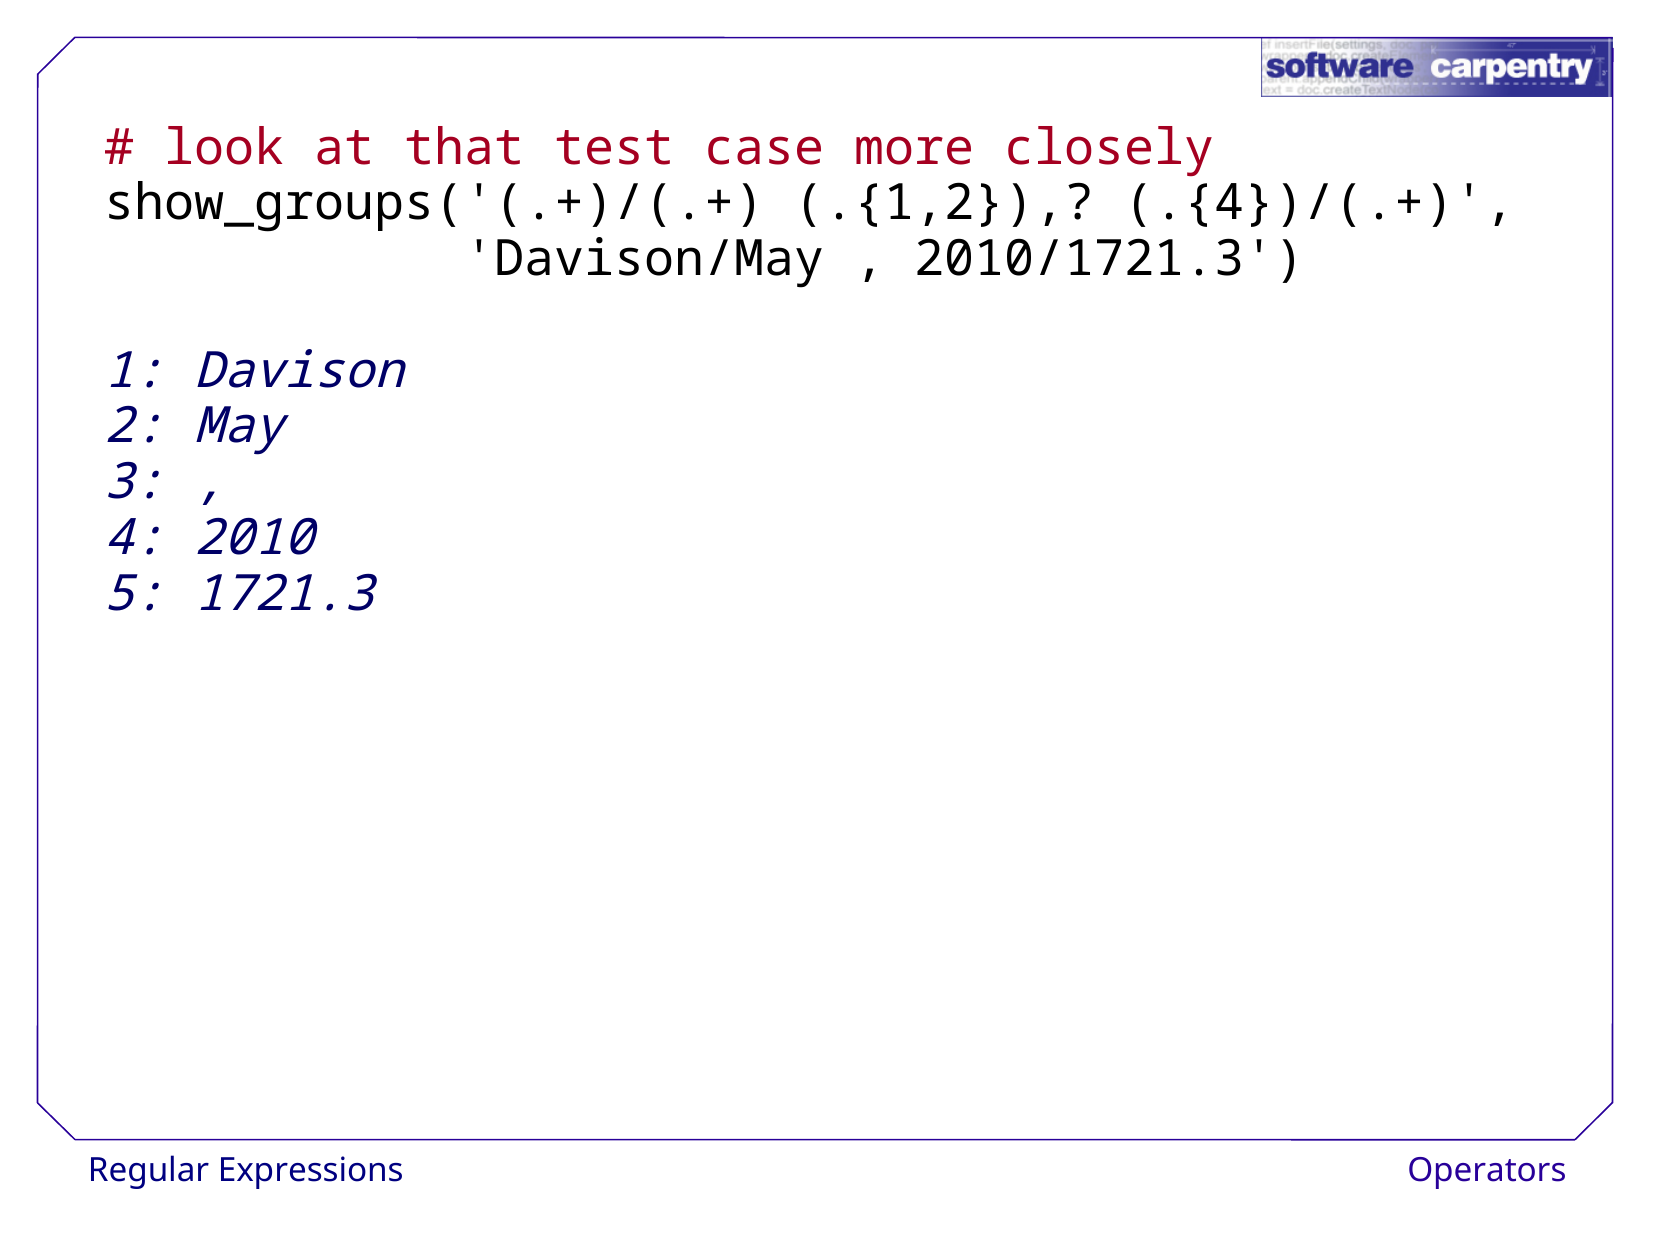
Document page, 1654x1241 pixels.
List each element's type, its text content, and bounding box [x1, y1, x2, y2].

text_box # look at that test case more closely show_groups('(.+)/(.+) (.{1,2}),? (.{4})/(.+)', 'Davison/May , 2010/1721.3') 1: Davison 2: May 3: , 4: 2010 5: 1721.3 [89, 112, 1512, 1074]
picture [1261, 39, 1613, 97]
